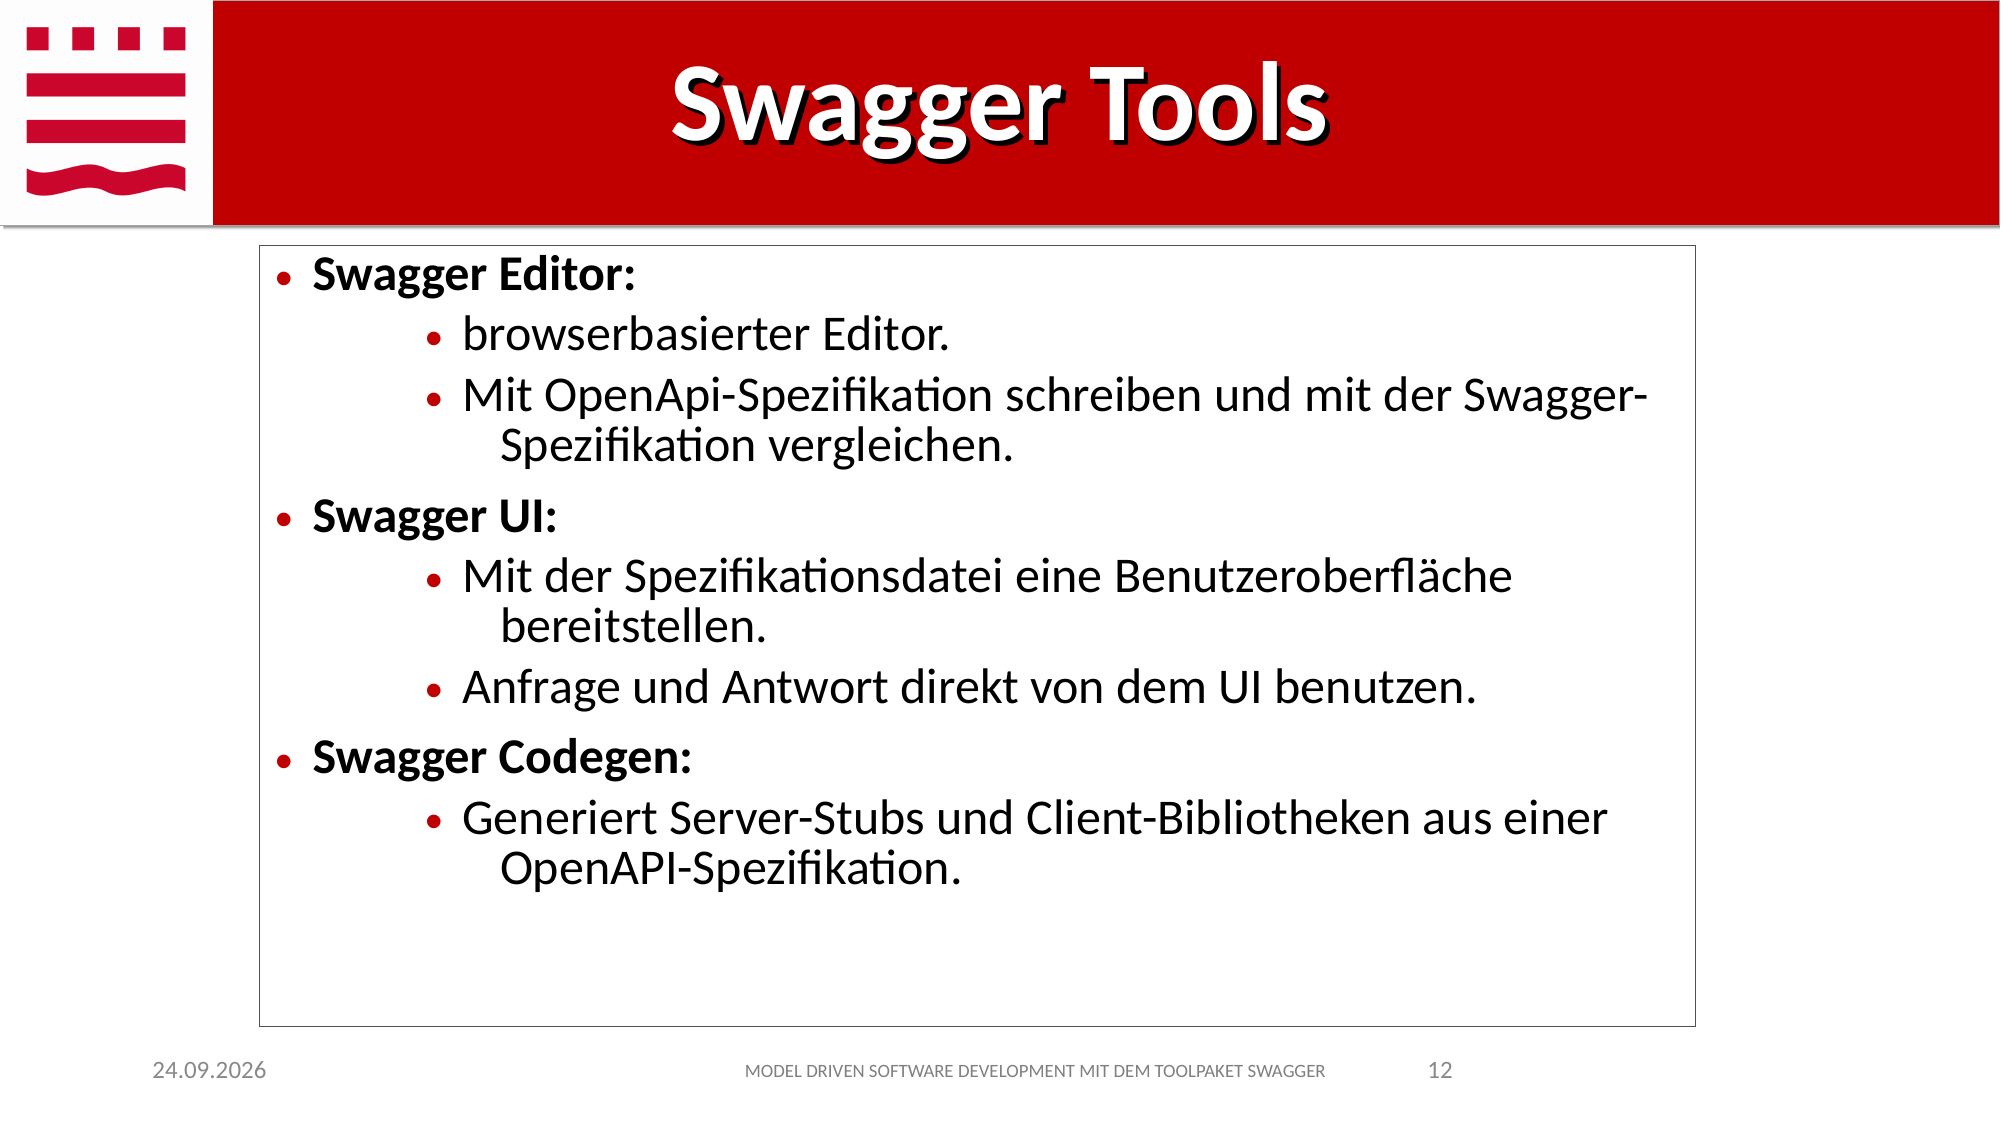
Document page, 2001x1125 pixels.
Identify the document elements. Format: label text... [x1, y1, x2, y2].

text_box [1412, 1042, 1863, 1103]
text_box Swagger Tools [213, 0, 2000, 225]
text_box 2018/1/24 [137, 1042, 587, 1103]
picture [0, 0, 213, 225]
list Swagger Editor: browserbasierter Editor. Mit OpenApi-Spezifikation schreiben und mit der Swagger-Spezifikation vergleichen. Swagger UI: Mit der Spezifikationsdatei eine Benutzeroberfläche bereitstellen. Anfrage und Antwort direkt von dem UI benutzen. Swagger Codegen: Generiert Server-Stubs und Client-Bibliotheken aus einer OpenAPI-Spezifikation. Multi-Device Layout-Mustern”. [259, 245, 1696, 1027]
text_box MODEL DRIVEN SOFTWARE DEVELOPMENT MIT DEM TOOLPAKET SWAGGER [587, 1042, 1412, 1103]
